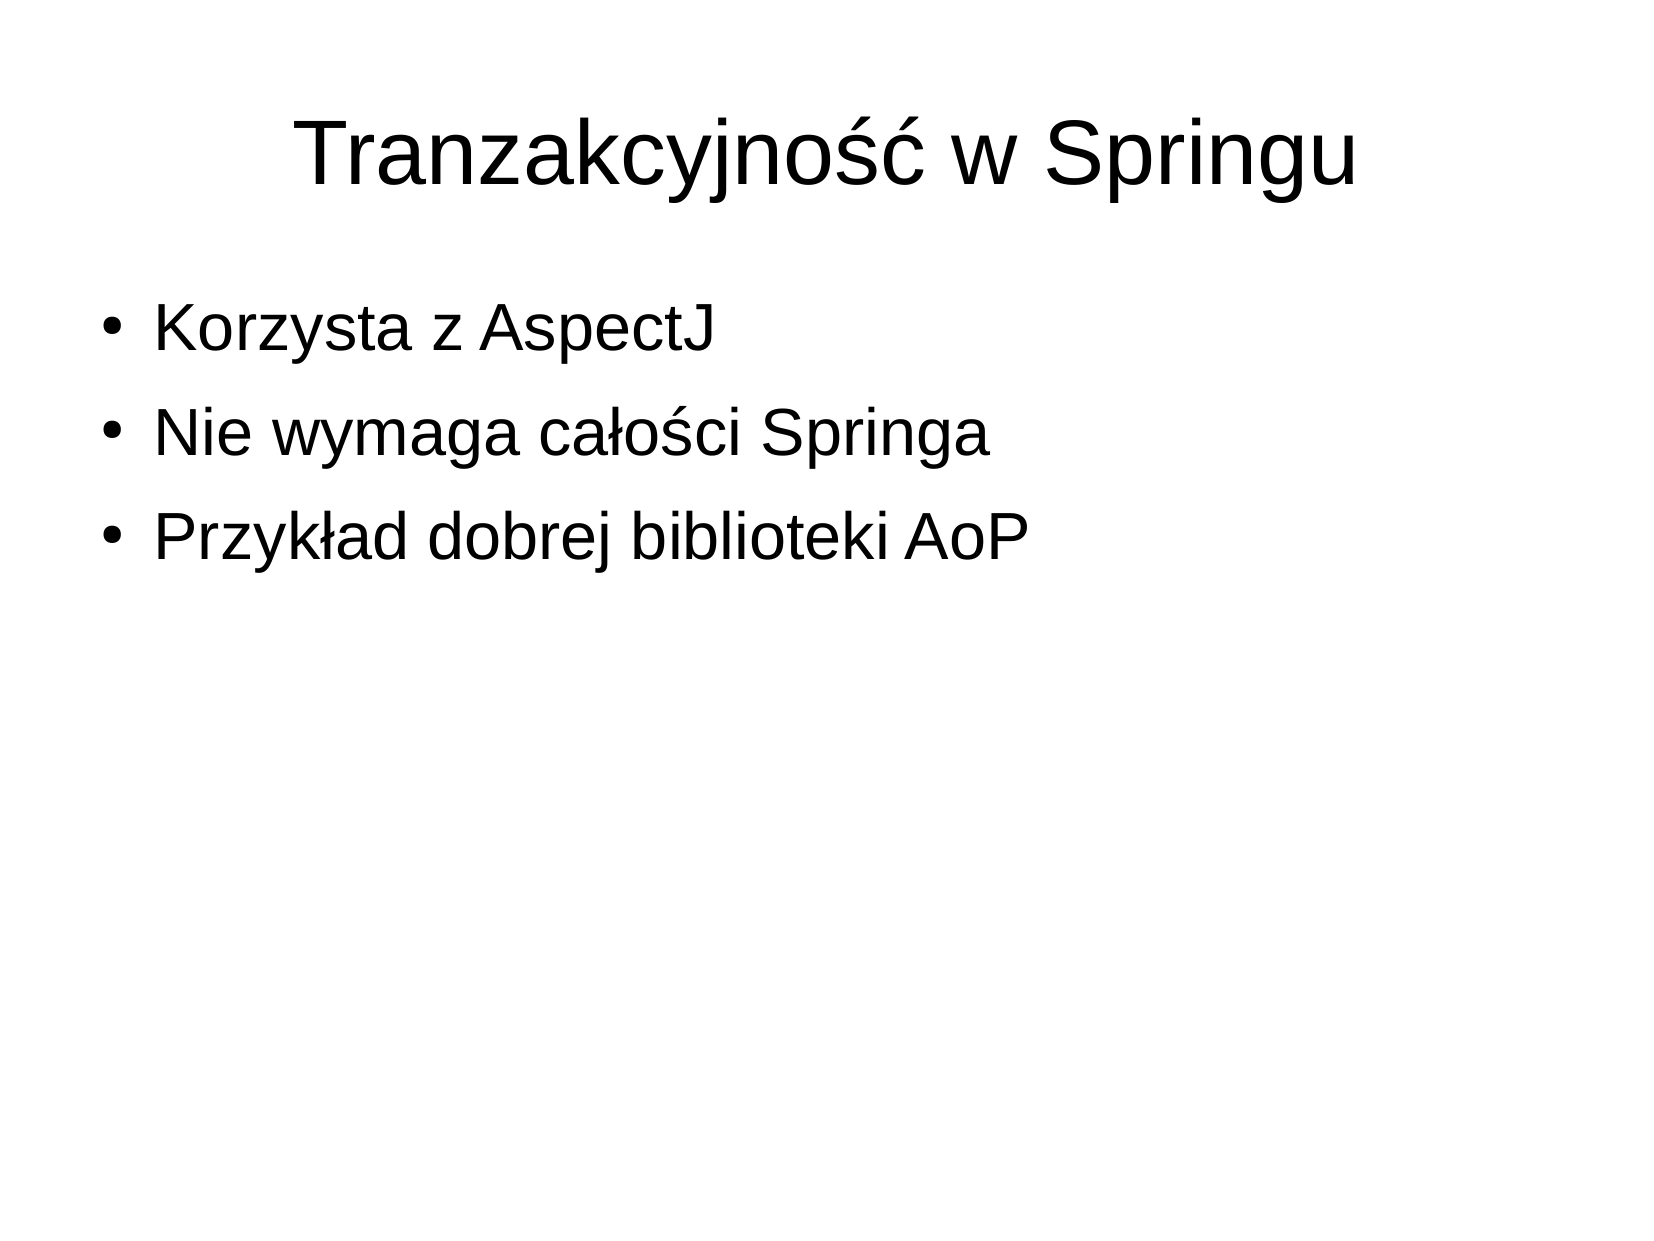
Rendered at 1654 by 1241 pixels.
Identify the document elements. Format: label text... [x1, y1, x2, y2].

title Tranzakcyjność w Springu [82, 49, 1571, 257]
list Korzysta z AspectJ Nie wymaga całości Springa Przykład dobrej biblioteki AoP [82, 290, 1538, 1010]
